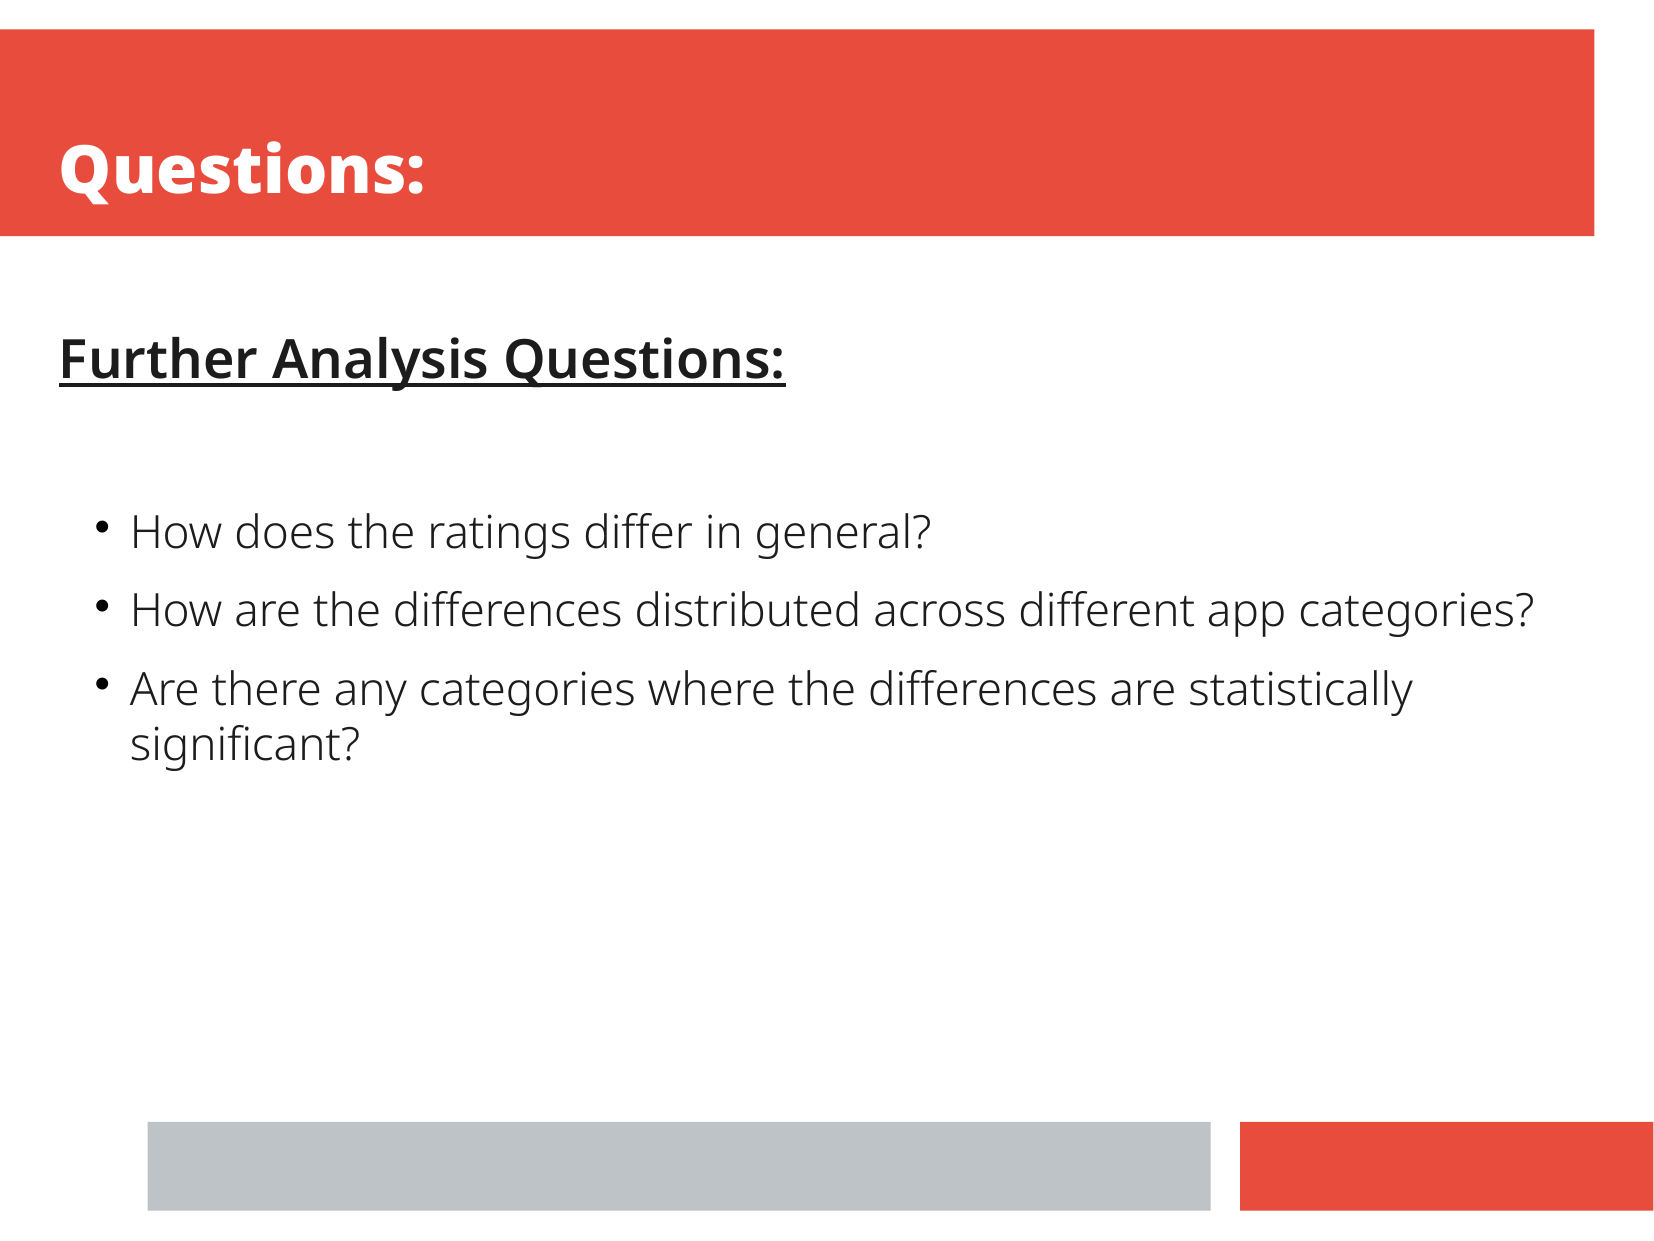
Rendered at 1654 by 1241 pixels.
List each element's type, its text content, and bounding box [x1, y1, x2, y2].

text_box Questions: [58, 58, 1595, 207]
text_box Further Analysis Questions: How does the ratings differ in general? How are the differences distributed across different app categories? Are there any categories where the differences are statistically significant? [58, 324, 1565, 1093]
